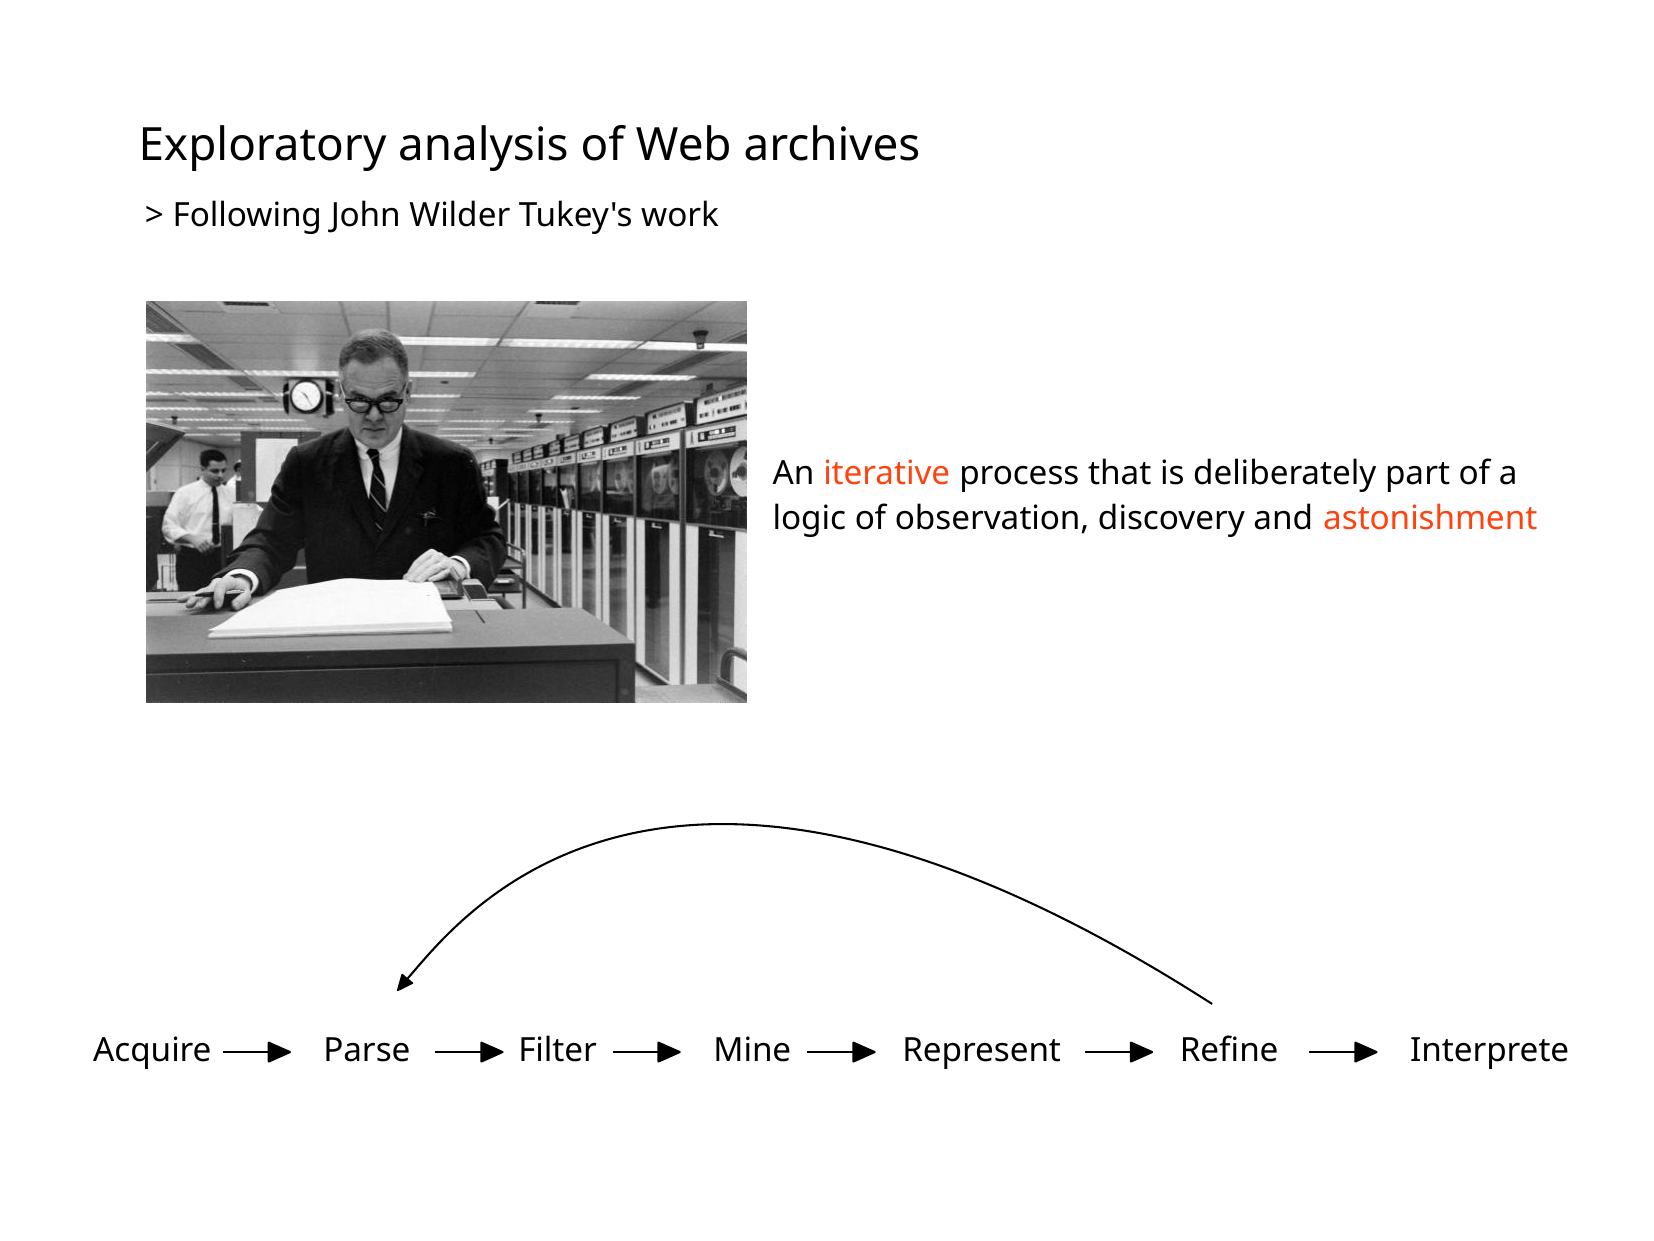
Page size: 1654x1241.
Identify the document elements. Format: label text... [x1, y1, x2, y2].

text_box Exploratory analysis of Web archives [123, 118, 1489, 233]
text_box > Following John Wilder Tukey's work [130, 183, 728, 238]
text_box Parse [308, 1018, 425, 1074]
text_box An iterative process that is deliberately part of a logic of observation, discovery and astonishment [758, 441, 1535, 579]
picture [146, 301, 747, 703]
text_box Represent [887, 1018, 1075, 1074]
text_box Refine [1165, 1018, 1291, 1074]
text_box Mine [698, 1018, 804, 1074]
text_box Filter [503, 1018, 611, 1074]
text_box Acquire [78, 1018, 226, 1074]
text_box Interprete [1395, 1018, 1576, 1074]
